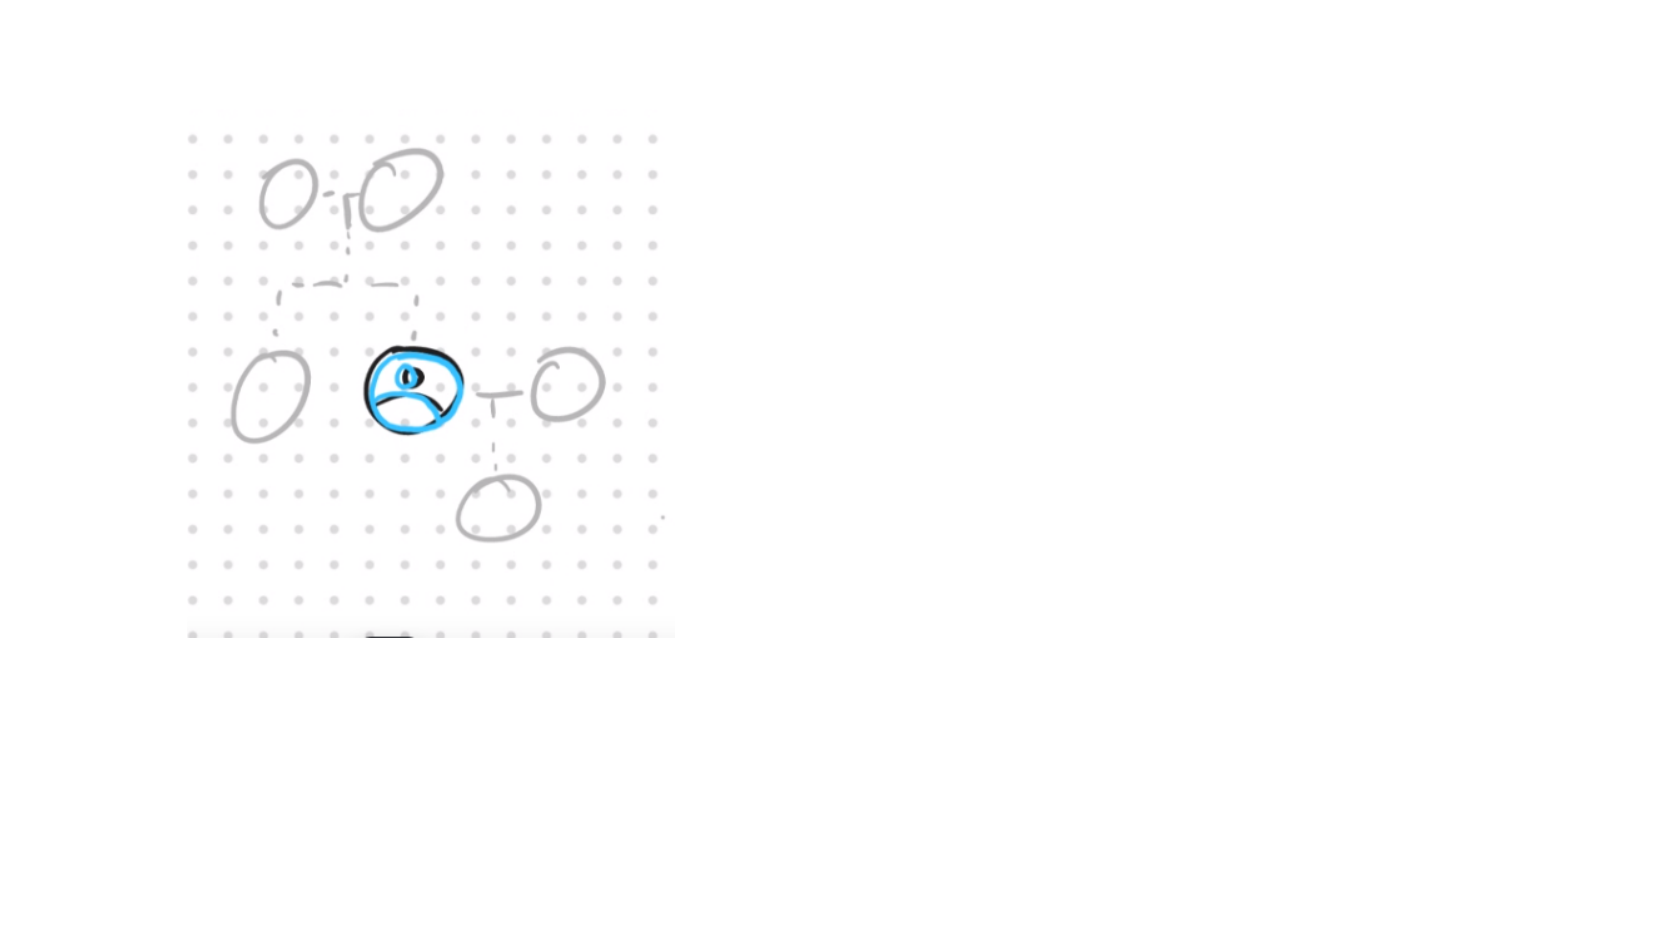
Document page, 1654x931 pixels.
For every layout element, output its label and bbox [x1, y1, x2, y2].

picture [187, 109, 675, 638]
